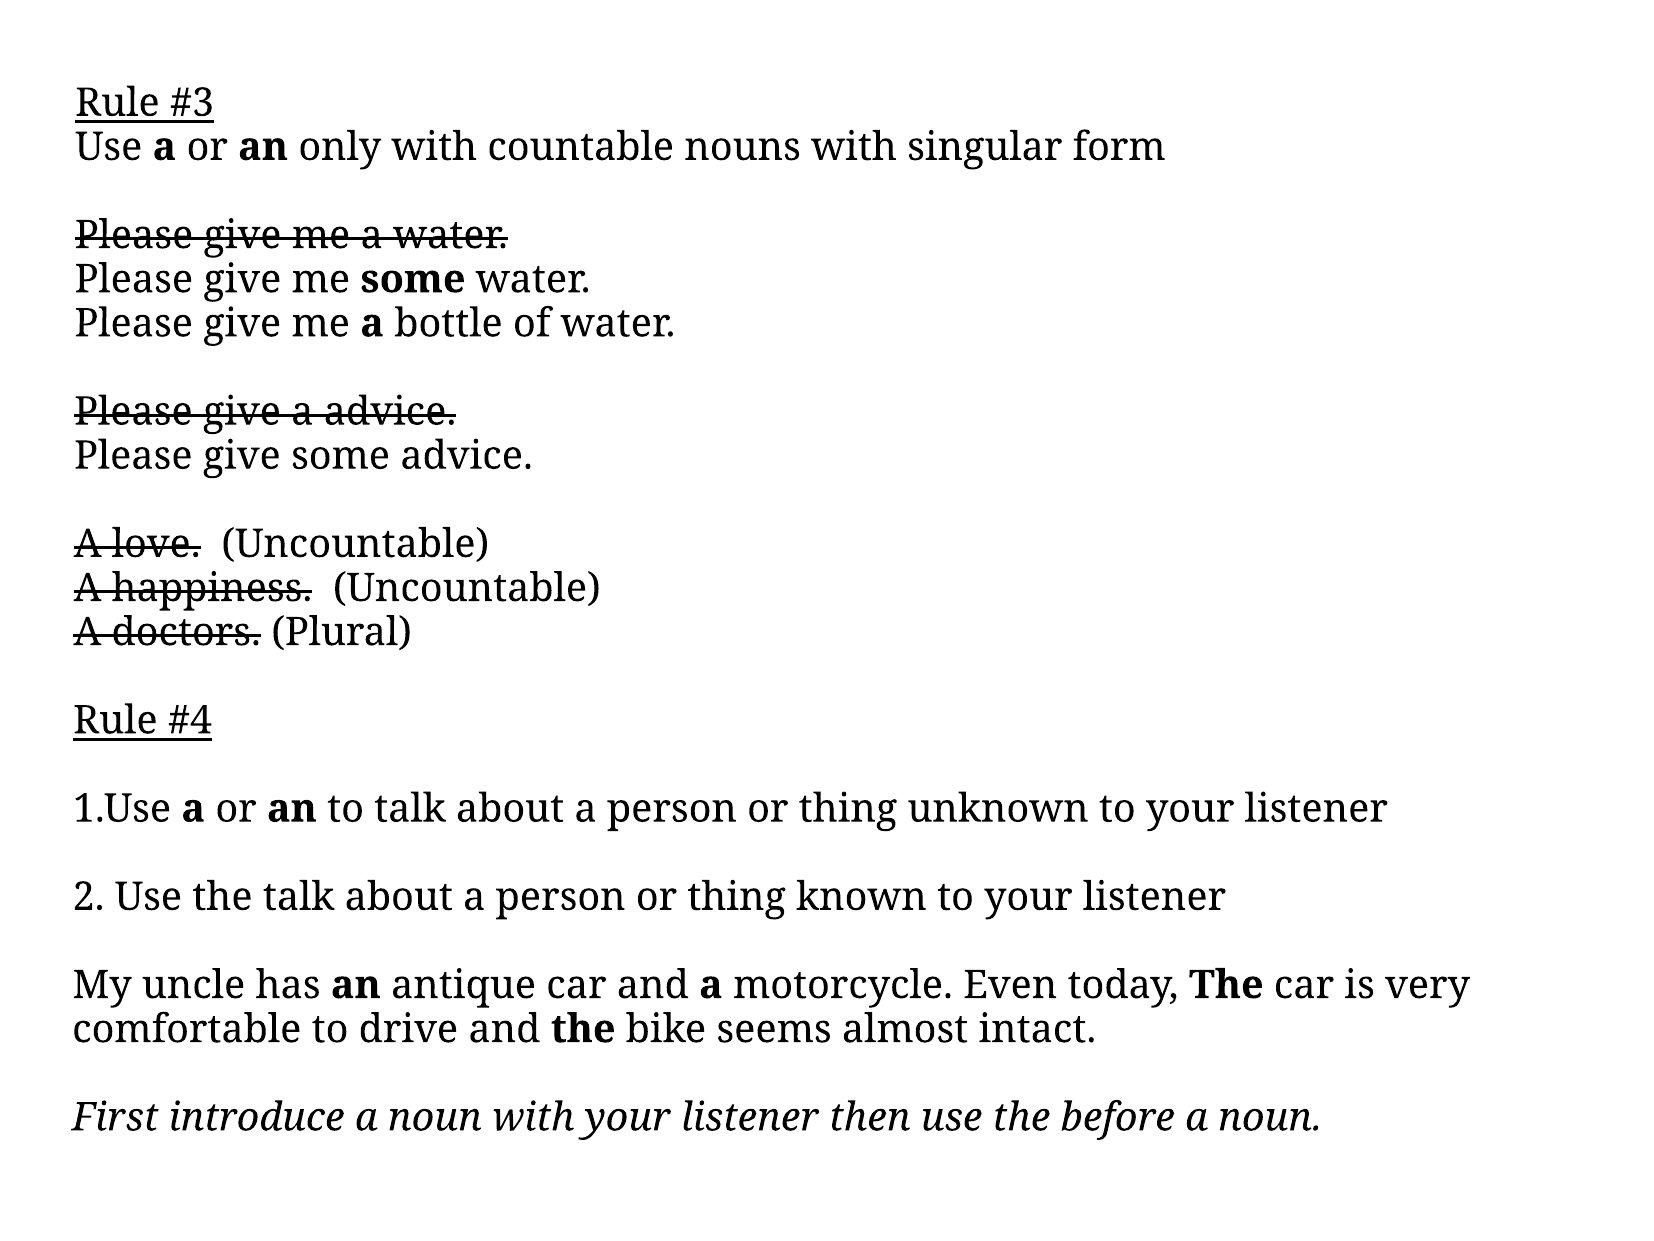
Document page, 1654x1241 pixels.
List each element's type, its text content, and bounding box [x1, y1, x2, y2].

text_box Rule #3 Use a or an only with countable nouns with singular form Please give me a water. Please give me some water. Please give me a bottle of water. Please give a advice. Please give some advice. A love. (Uncountable) A happiness. (Uncountable) A doctors. (Plural) Rule #4 1.Use a or an to talk about a person or thing unknown to your listener 2. Use the talk about a person or thing known to your listener My uncle has an antique car and a motorcycle. Even today, The car is very comfortable to drive and the bike seems almost intact. First introduce a noun with your listener then use the before a noun. [71, 31, 1563, 1140]
